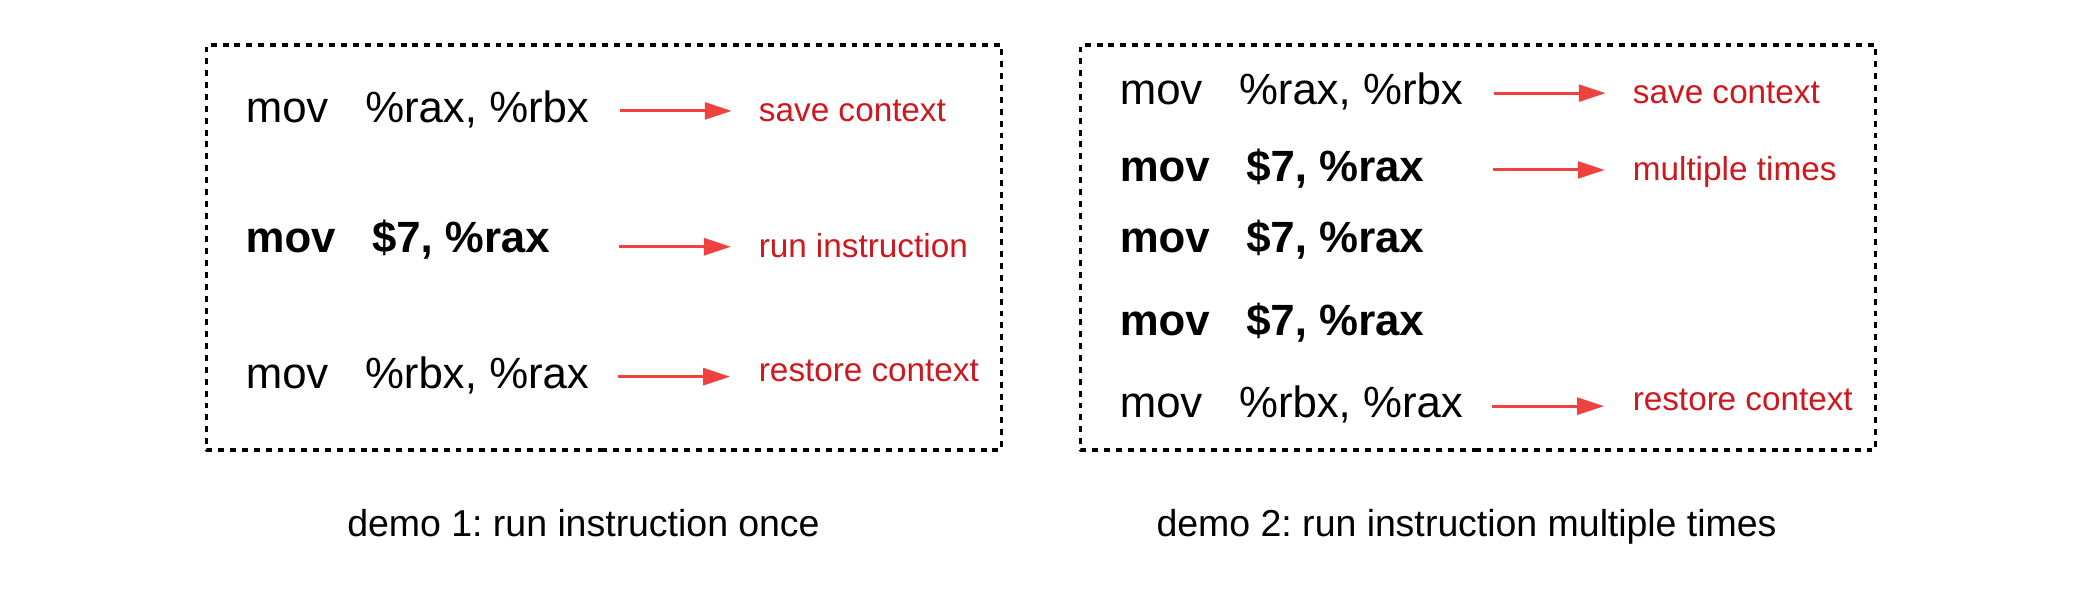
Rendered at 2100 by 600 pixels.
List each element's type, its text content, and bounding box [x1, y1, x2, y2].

text_box run instruction [744, 219, 984, 272]
text_box mov %rbx, %rax [1105, 370, 1479, 435]
text_box mov %rax, %rbx [1105, 57, 1479, 122]
text_box [1080, 45, 1876, 451]
text_box save context [744, 84, 962, 136]
text_box demo 1: run instruction once [332, 495, 835, 552]
text_box restore context [1618, 373, 1869, 426]
text_box restore context [744, 343, 995, 396]
text_box mov %rax, %rbx [231, 75, 605, 140]
text_box mov $7, %rax [230, 205, 565, 269]
text_box mov $7, %rax [1105, 134, 1439, 199]
text_box save context [1618, 66, 1836, 119]
text_box multiple times [1618, 143, 1852, 195]
text_box [206, 45, 1002, 451]
text_box mov $7, %rax [1104, 205, 1439, 269]
text_box mov $7, %rax [1105, 288, 1439, 352]
text_box mov %rbx, %rax [231, 341, 605, 405]
text_box demo 2: run instruction multiple times [1141, 495, 1792, 552]
